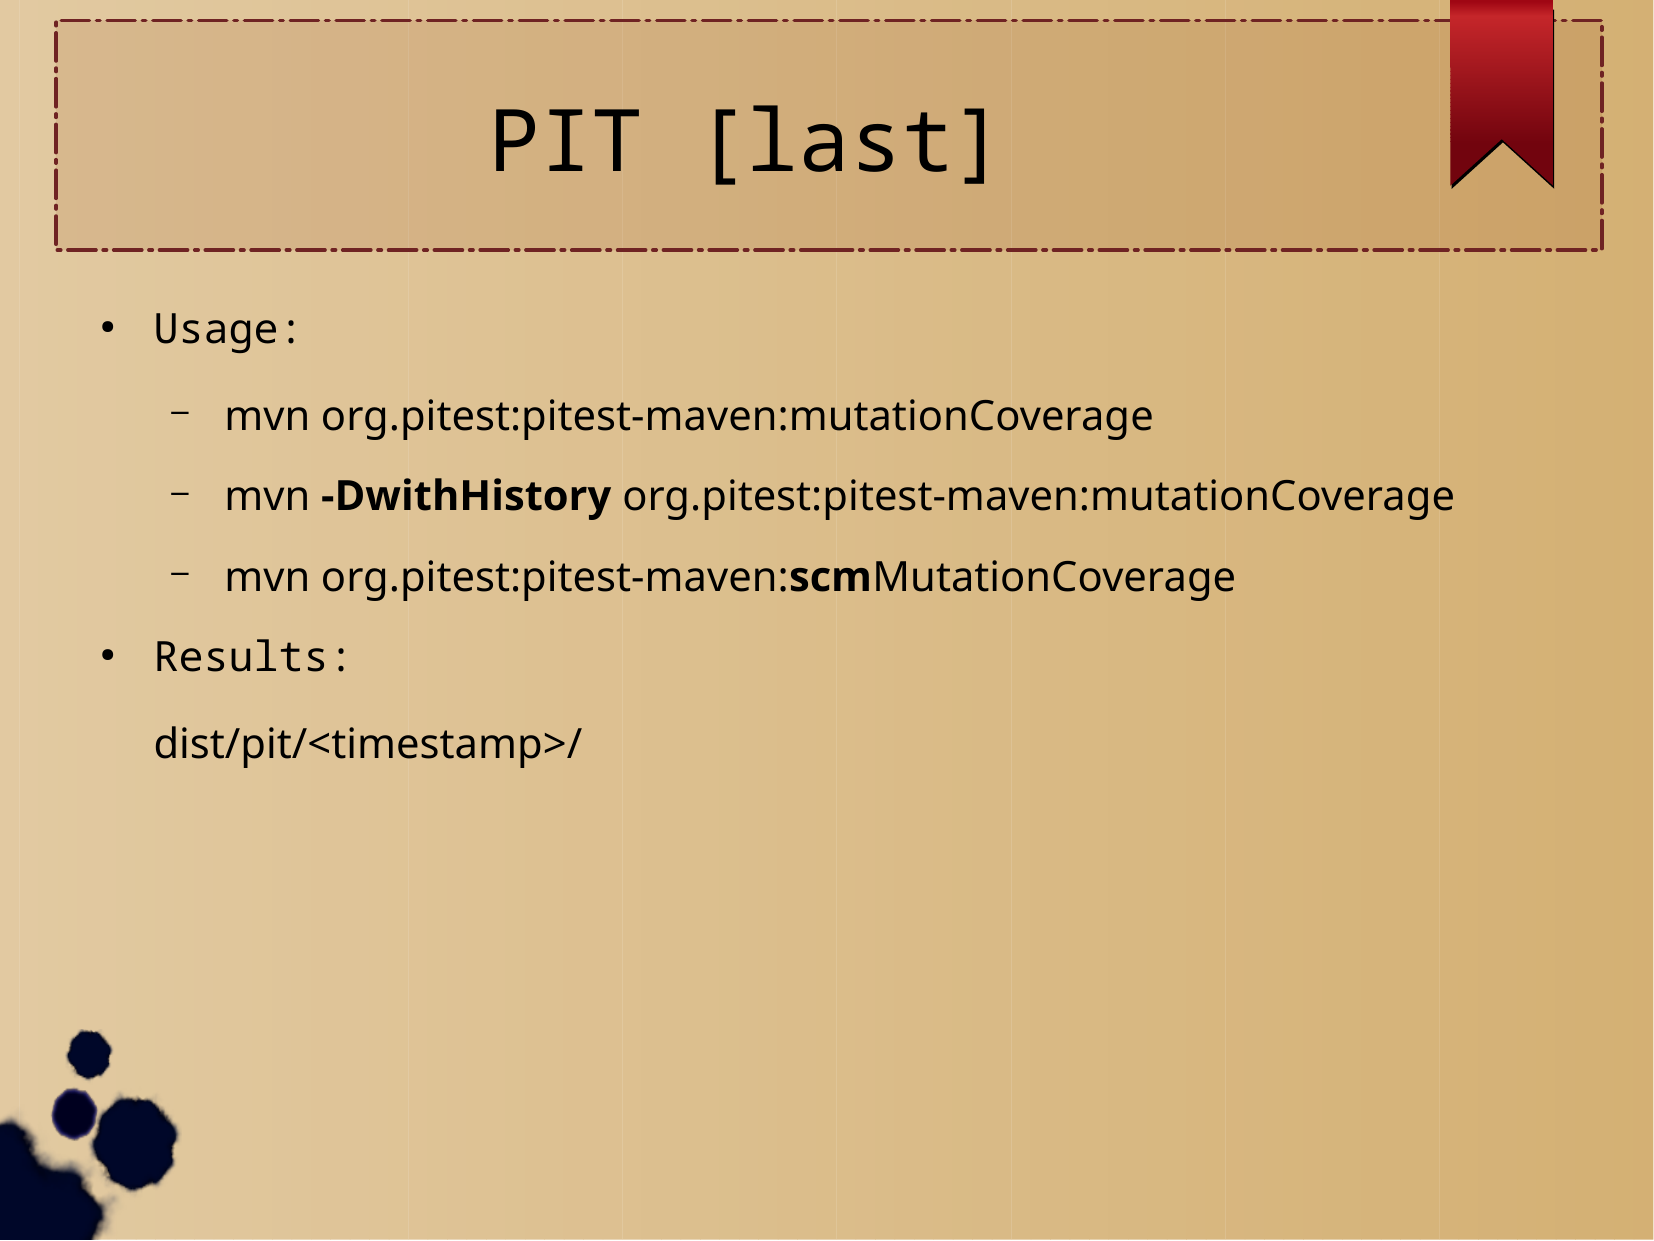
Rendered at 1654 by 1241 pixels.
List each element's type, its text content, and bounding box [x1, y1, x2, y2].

title PIT [last] [82, 47, 1412, 229]
list Usage: mvn org.pitest:pitest-maven:mutationCoverage mvn -DwithHistory org.pitest:pitest-maven:mutationCoverage mvn org.pitest:pitest-maven:scmMutationCoverage Results: dist/pit/<timestamp>/ [82, 299, 1571, 1019]
